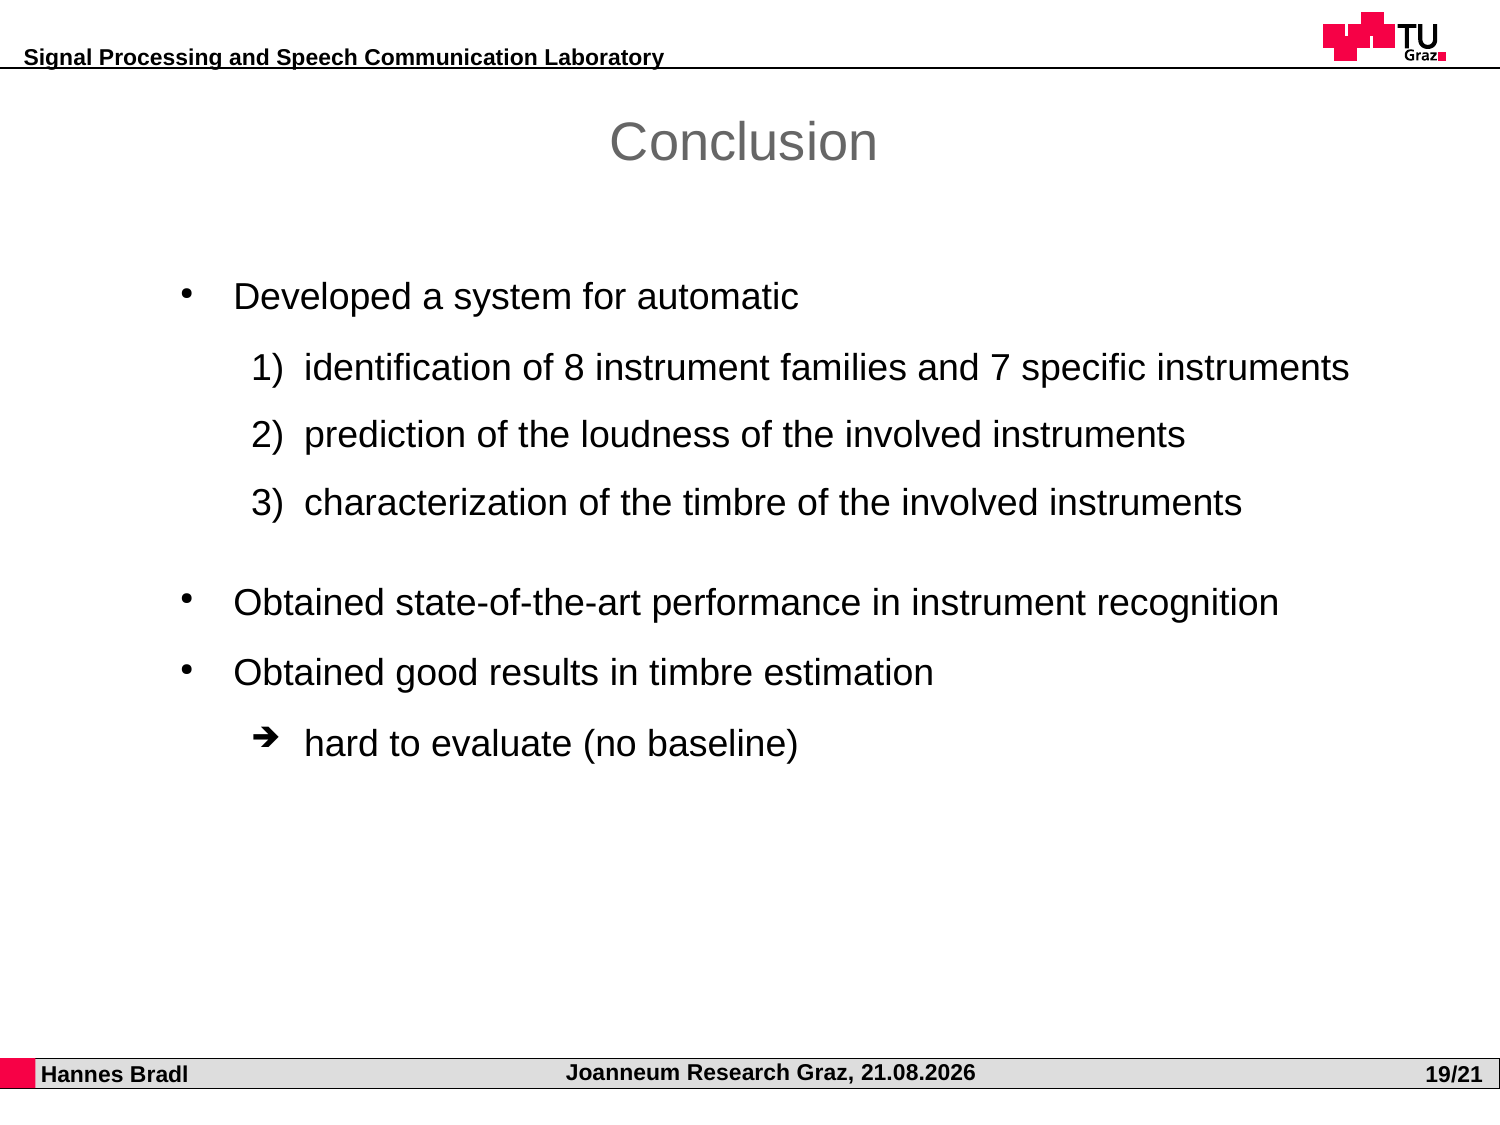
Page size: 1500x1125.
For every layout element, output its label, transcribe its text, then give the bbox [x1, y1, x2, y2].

list Conclusion [107, 106, 1382, 201]
list Obtained state-of-the-art performance in instrument recognition Obtained good results in timbre estimation hard to evaluate (no baseline) [147, 547, 1406, 725]
list Developed a system for automatic identification of 8 instrument families and 7 specific instruments prediction of the loudness of the involved instruments characterization of the timbre of the involved instruments [147, 242, 1406, 420]
